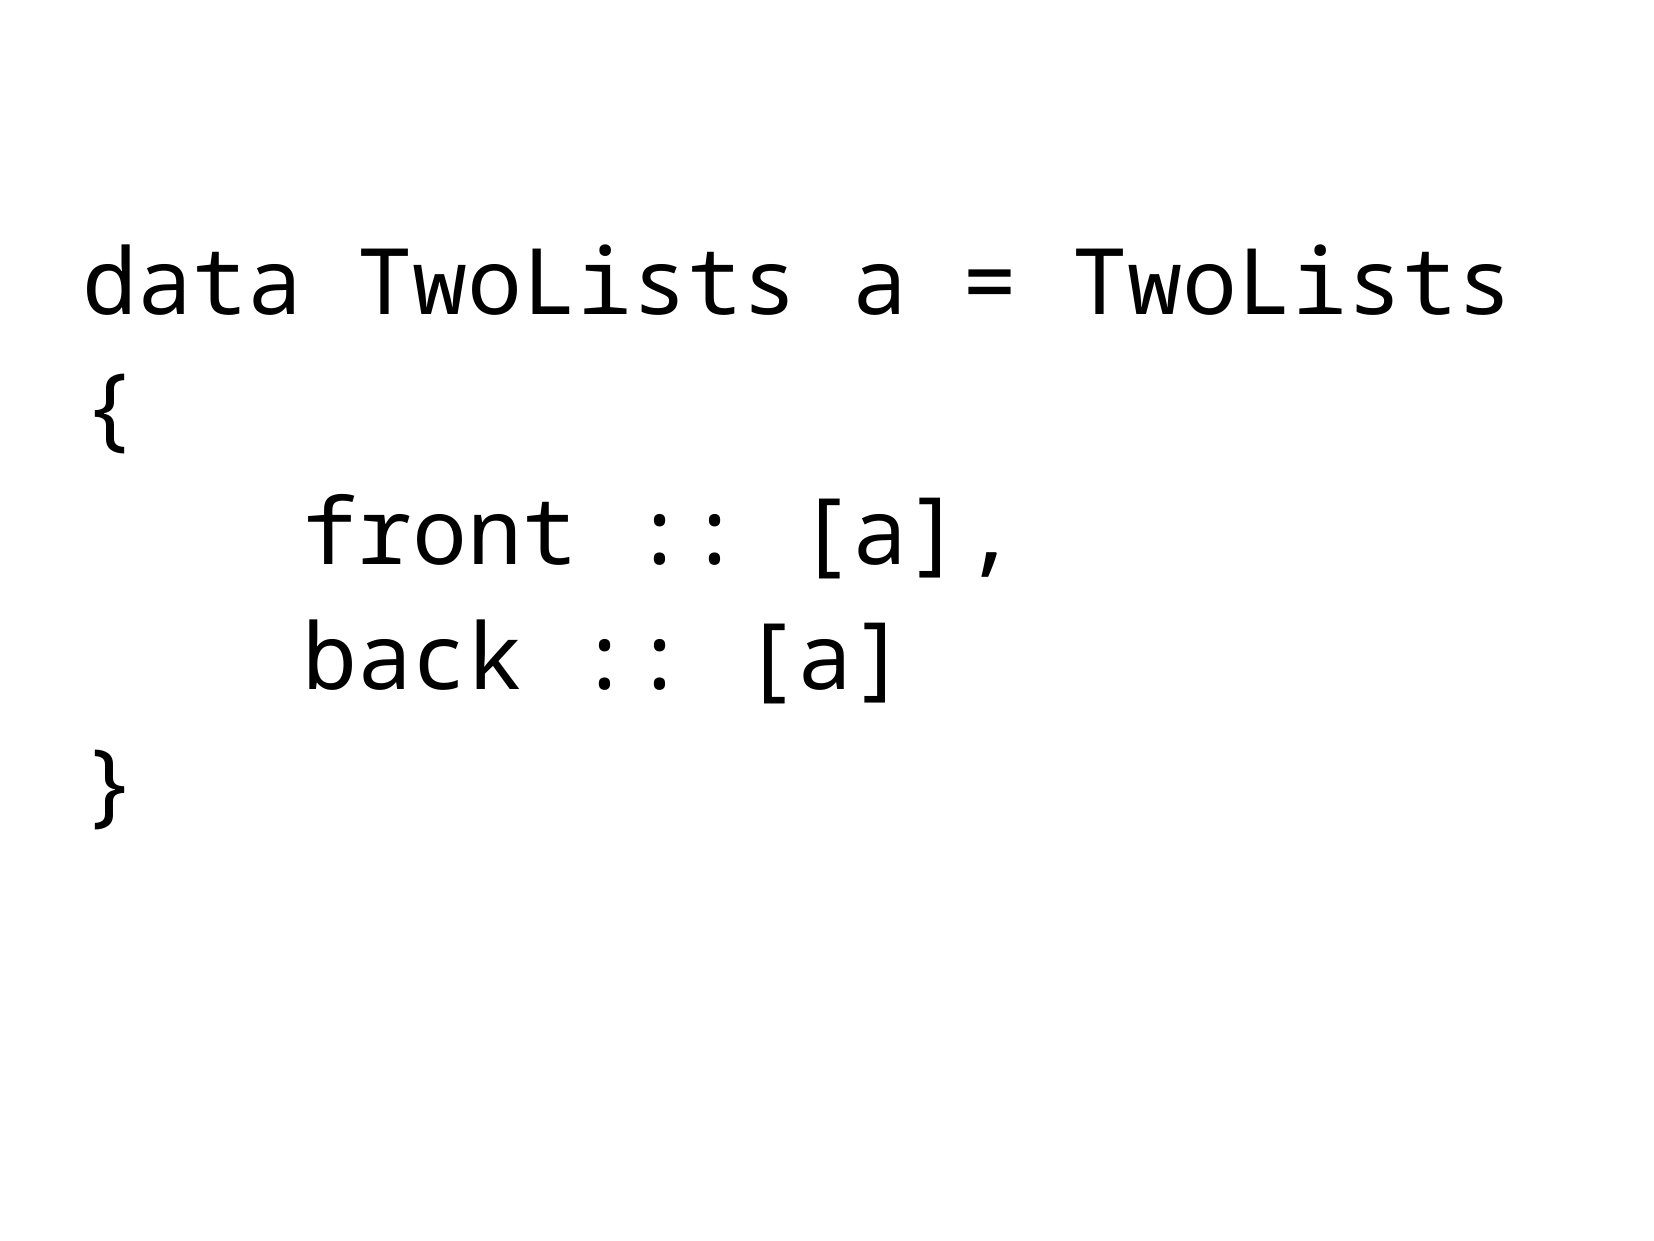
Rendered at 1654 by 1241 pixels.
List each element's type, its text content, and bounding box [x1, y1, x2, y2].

subtitle data TwoLists a = TwoLists { front :: [a], back :: [a] } [82, 49, 1571, 1010]
